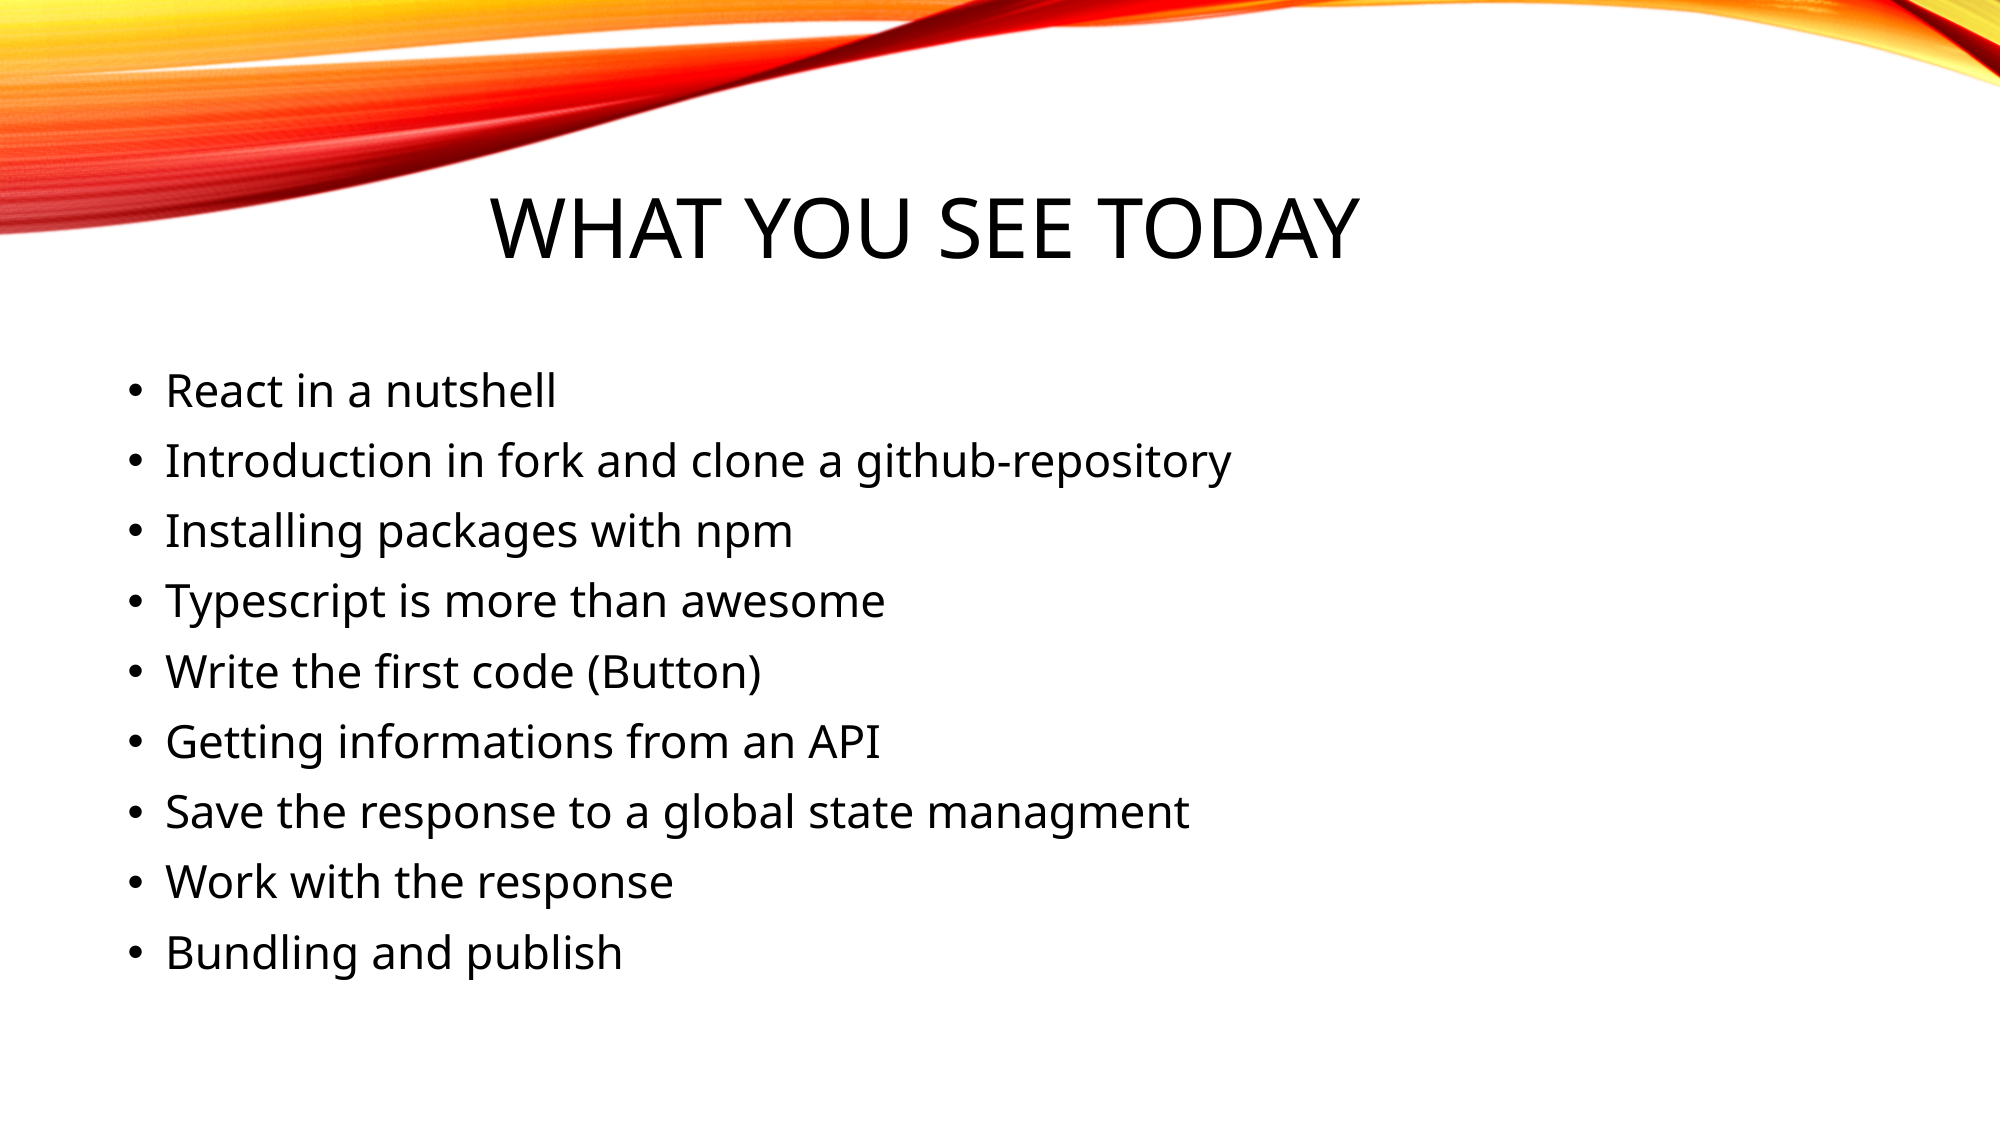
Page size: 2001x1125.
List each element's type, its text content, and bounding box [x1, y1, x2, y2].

list React in a nutshell Introduction in fork and clone a github-repository Installing packages with npm Typescript is more than awesome Write the first code (Button) Getting informations from an API Save the response to a global state managment Work with the response Bundling and publish [112, 360, 1888, 1021]
title What you see today [474, 125, 1888, 338]
